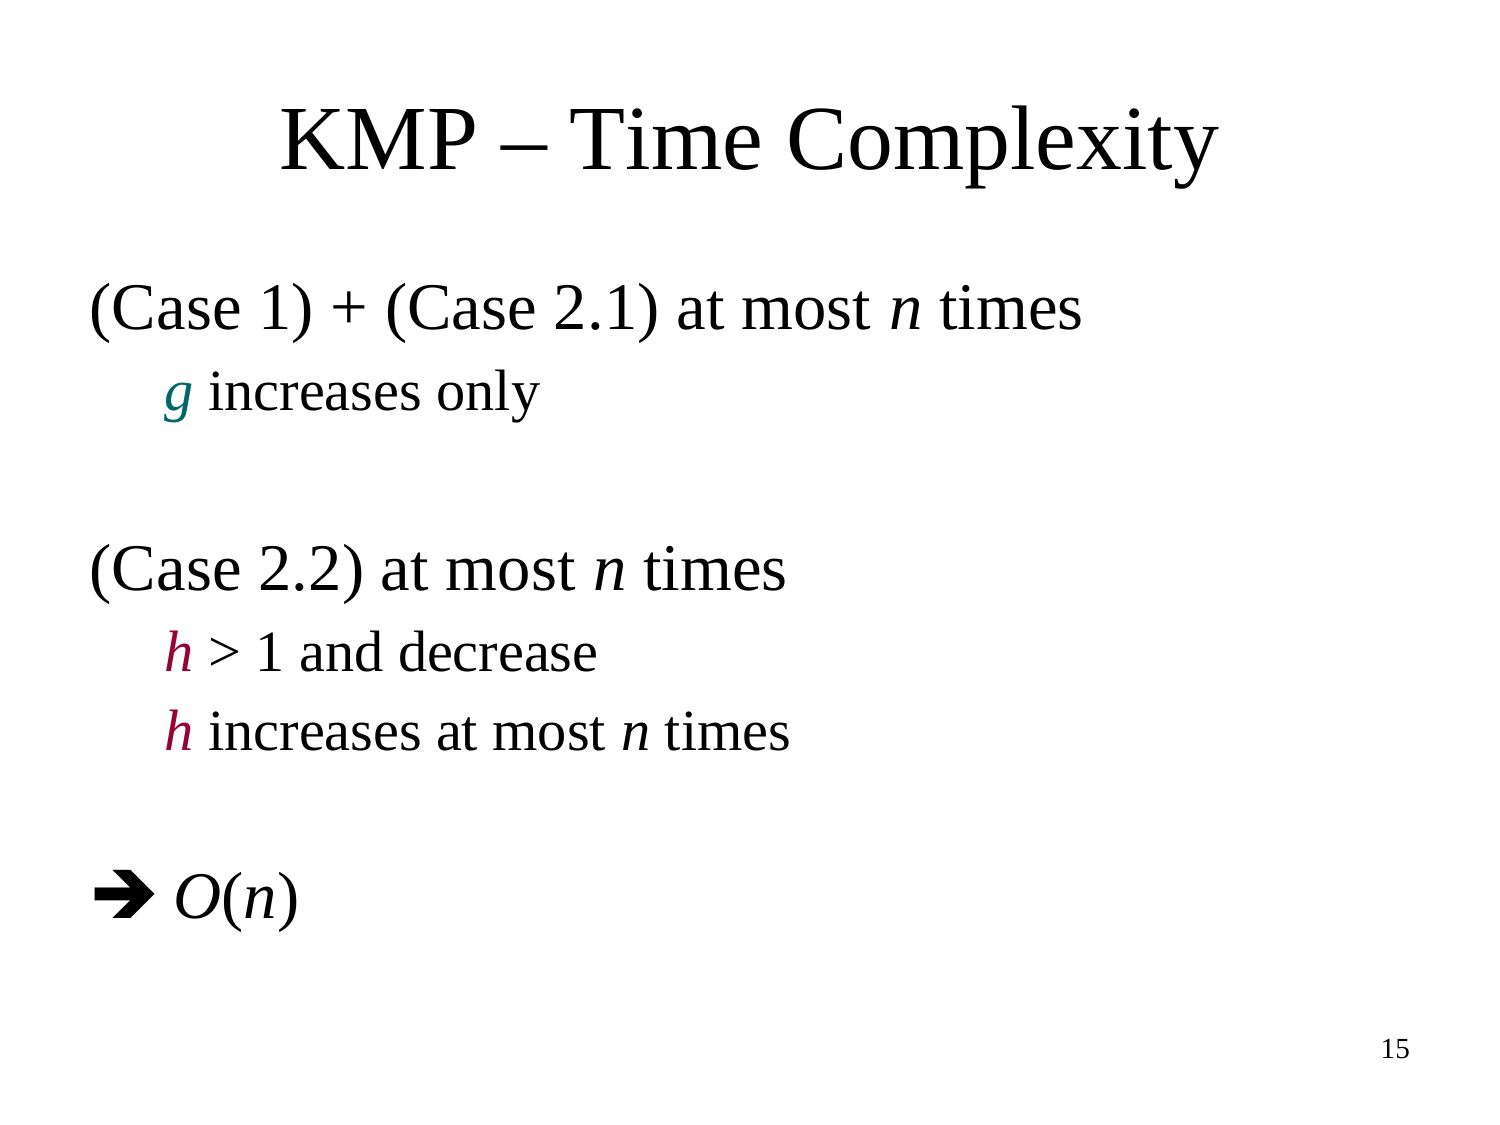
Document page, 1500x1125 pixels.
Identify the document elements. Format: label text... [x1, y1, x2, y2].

title KMP – Time Complexity [75, 45, 1426, 233]
list (Case 1) + (Case 2.1) at most n times g increases only (Case 2.2) at most n times h > 1 and decrease h increases at most n times  O(n) [75, 262, 1426, 1006]
